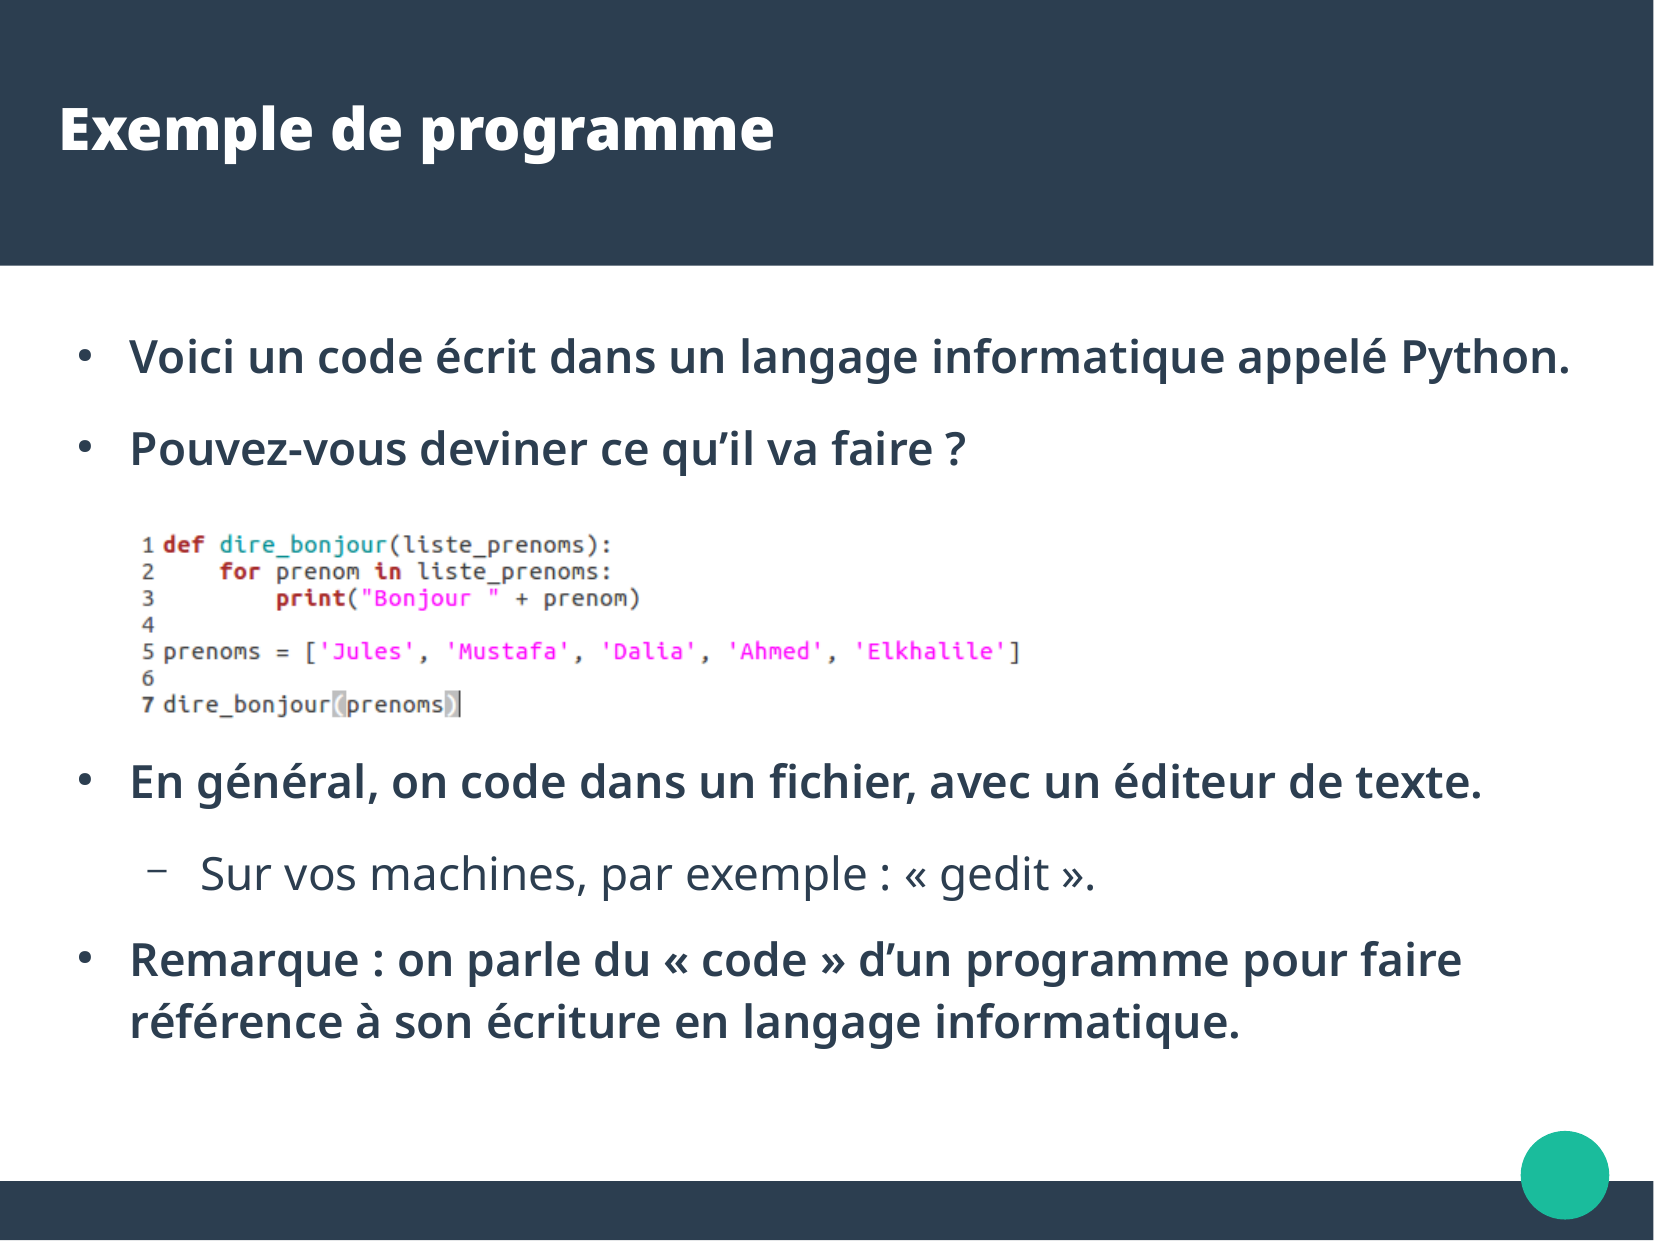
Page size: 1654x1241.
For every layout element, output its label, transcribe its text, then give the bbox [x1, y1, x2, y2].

title Exemple de programme [59, 49, 1595, 207]
list Voici un code écrit dans un langage informatique appelé Python. Pouvez-vous deviner ce qu’il va faire ? En général, on code dans un fichier, avec un éditeur de texte. Sur vos machines, par exemple : « gedit ». Remarque : on parle du « code » d’un programme pour faire référence à son écriture en langage informatique. [59, 324, 1595, 1152]
picture [126, 531, 1052, 755]
